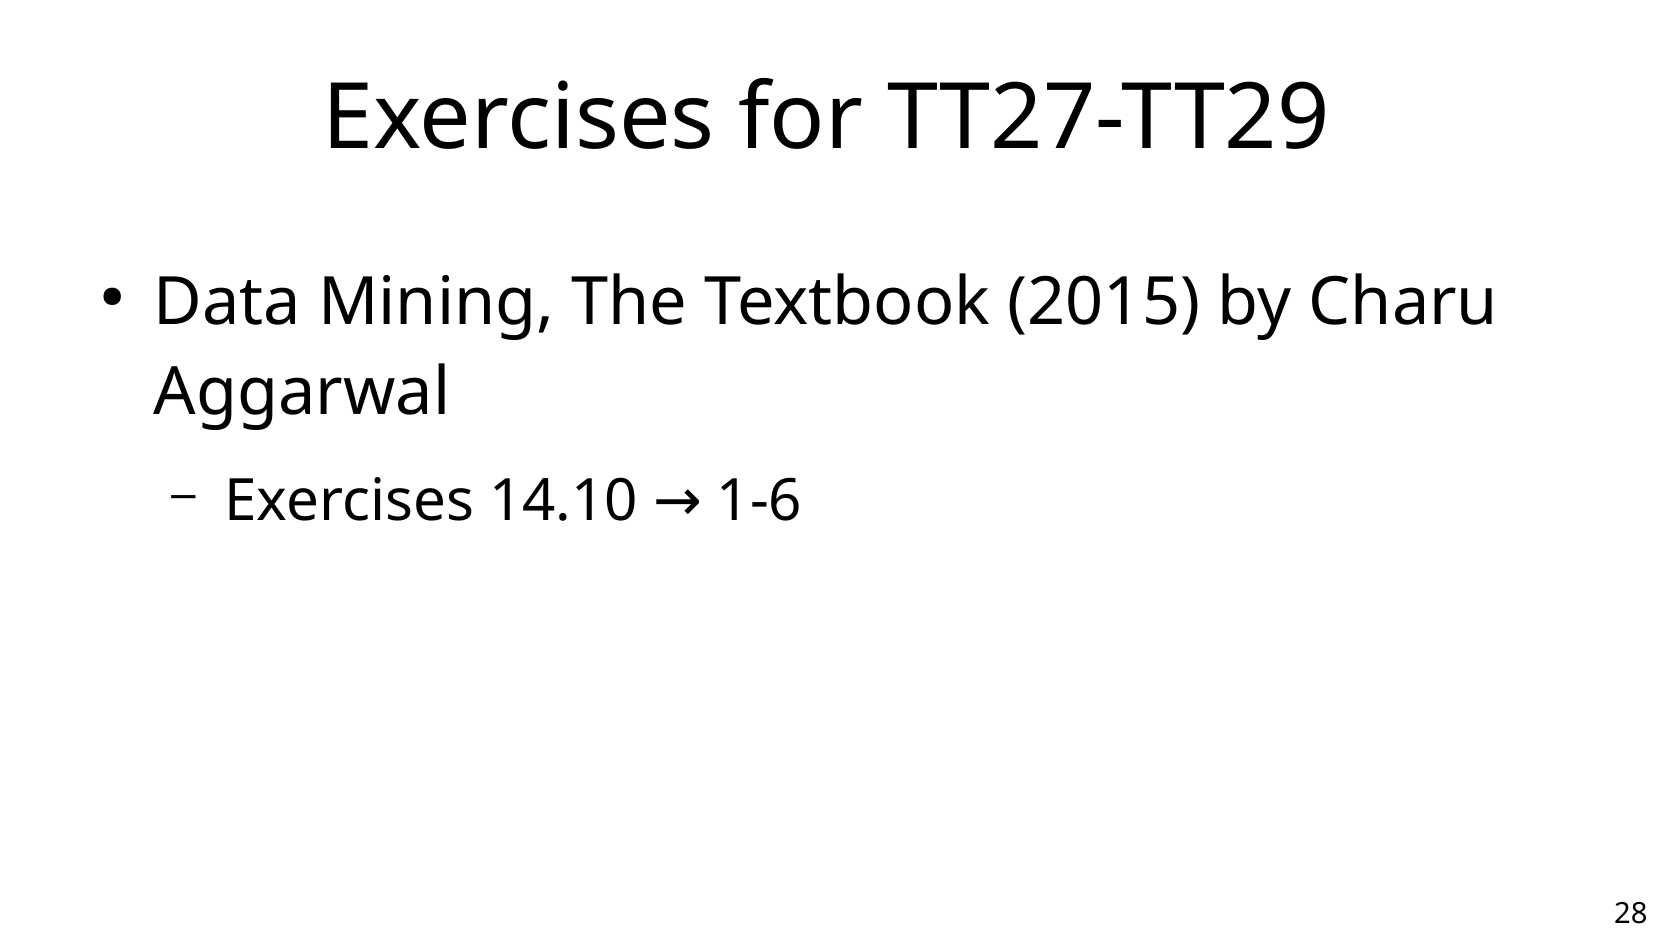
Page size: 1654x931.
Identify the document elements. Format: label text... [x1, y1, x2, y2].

list Data Mining, The Textbook (2015) by Charu Aggarwal Exercises 14.10 → 1-6 [82, 253, 1571, 793]
title Exercises for TT27-TT29 [82, 1, 1571, 226]
